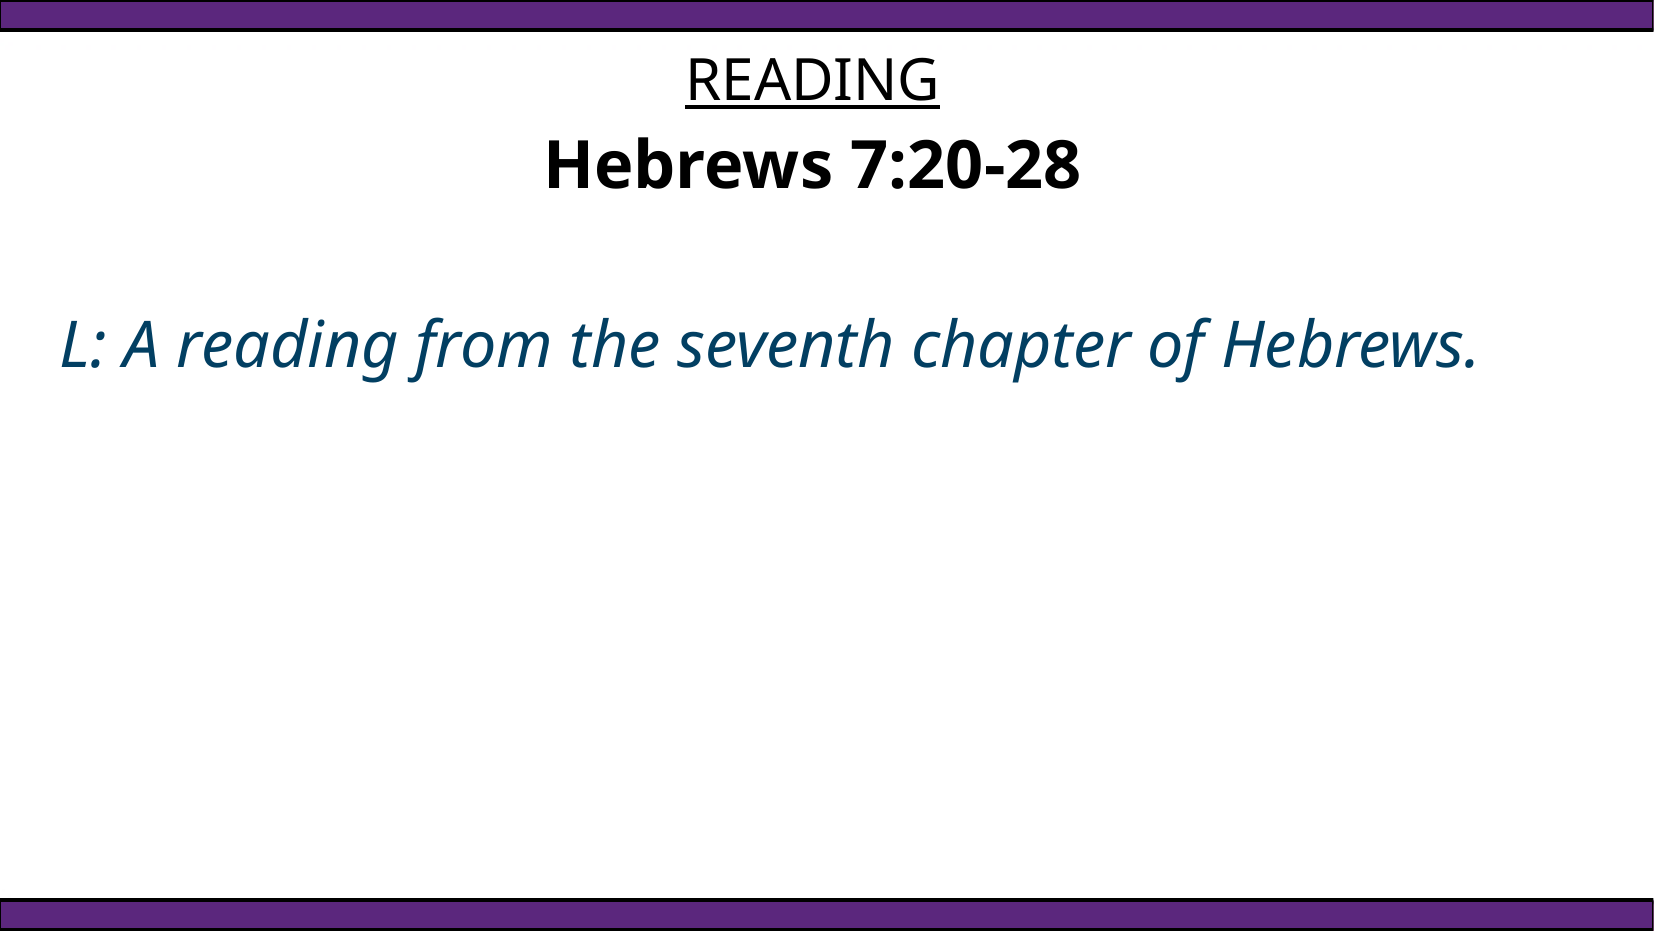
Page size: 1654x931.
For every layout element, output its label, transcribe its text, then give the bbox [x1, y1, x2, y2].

text_box READING Hebrews 7:20-28 L: A reading from the seventh chapter of Hebrews. [45, 30, 1581, 386]
text_box [0, 0, 1654, 31]
text_box [0, 900, 1654, 931]
picture [0, 31, 1654, 900]
